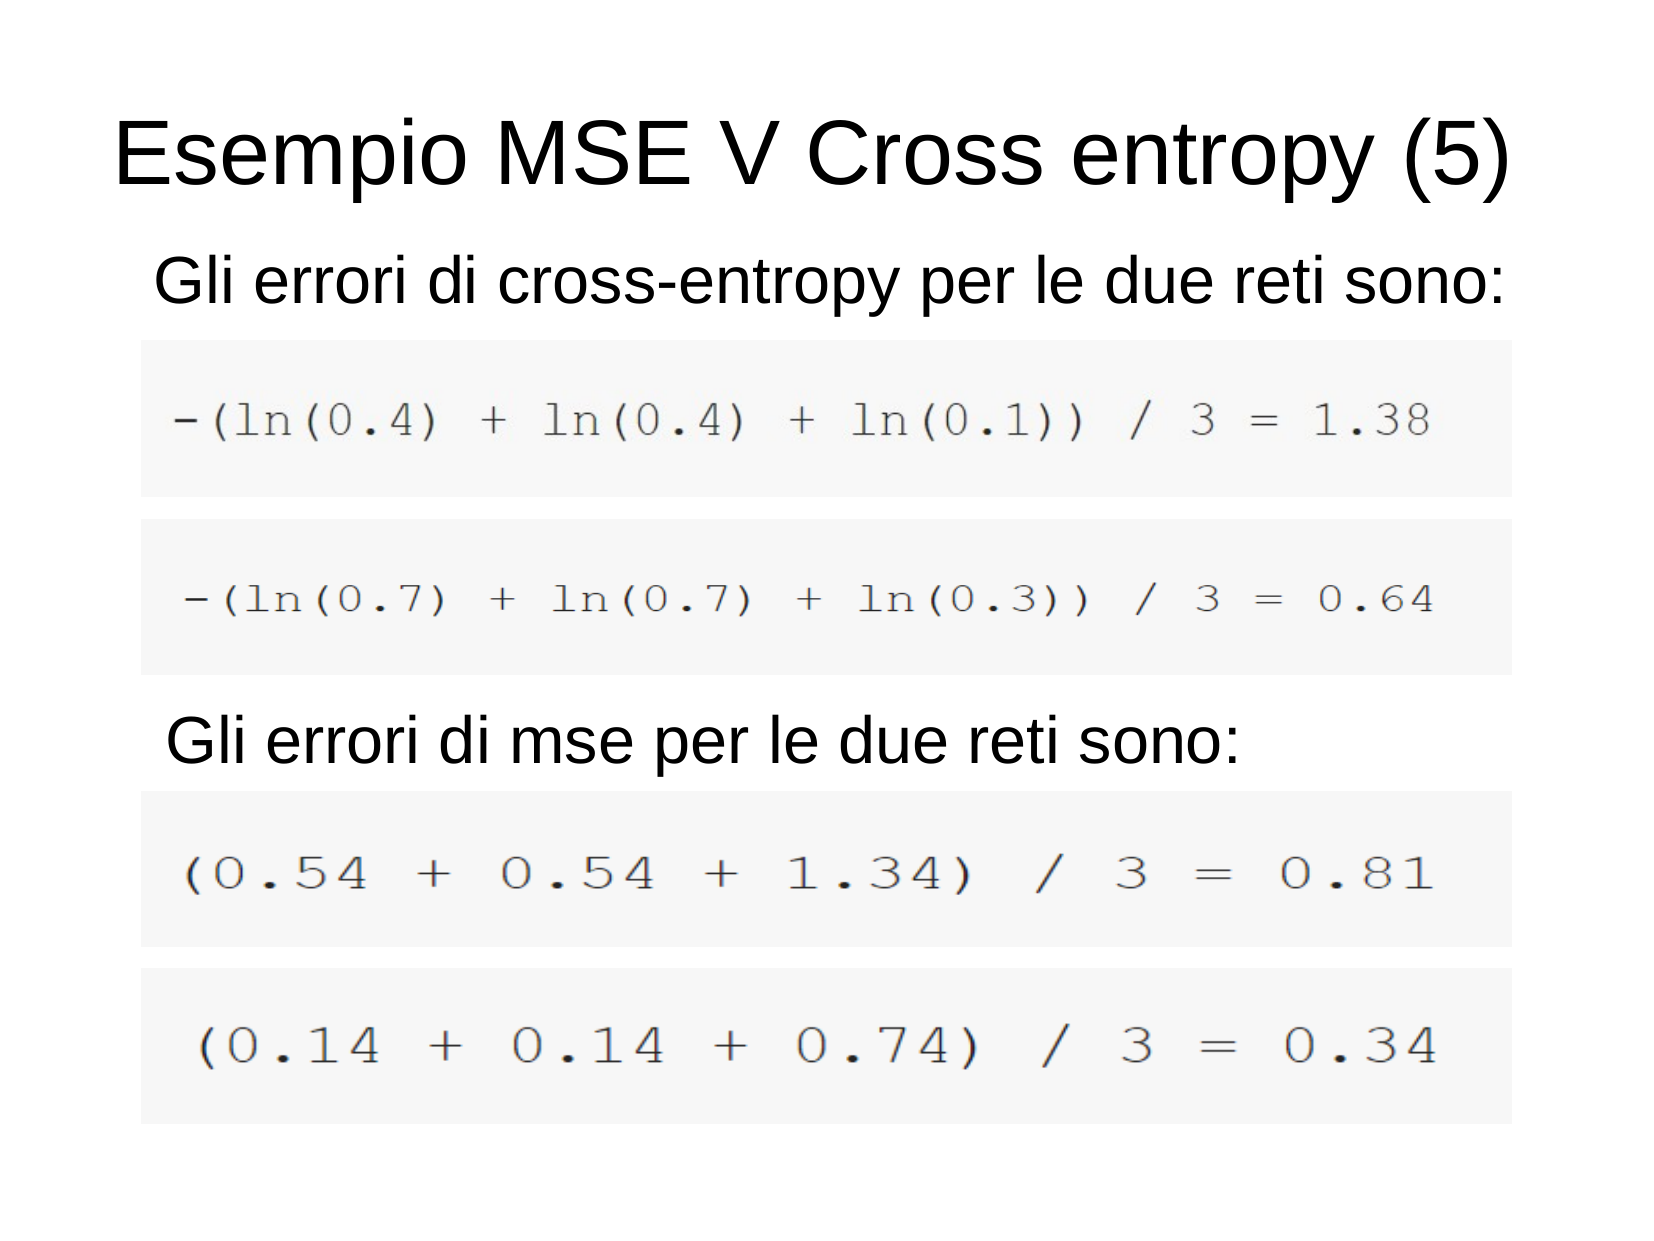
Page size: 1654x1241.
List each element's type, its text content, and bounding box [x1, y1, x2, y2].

title Esempio MSE V Cross entropy (5) [82, 49, 1571, 242]
picture [141, 968, 1512, 1124]
list Gli errori di mse per le due reti sono: [94, 703, 1583, 815]
picture [141, 519, 1512, 676]
picture [141, 340, 1512, 497]
list Gli errori di cross-entropy per le due reti sono: [82, 242, 1571, 355]
picture [141, 791, 1512, 947]
